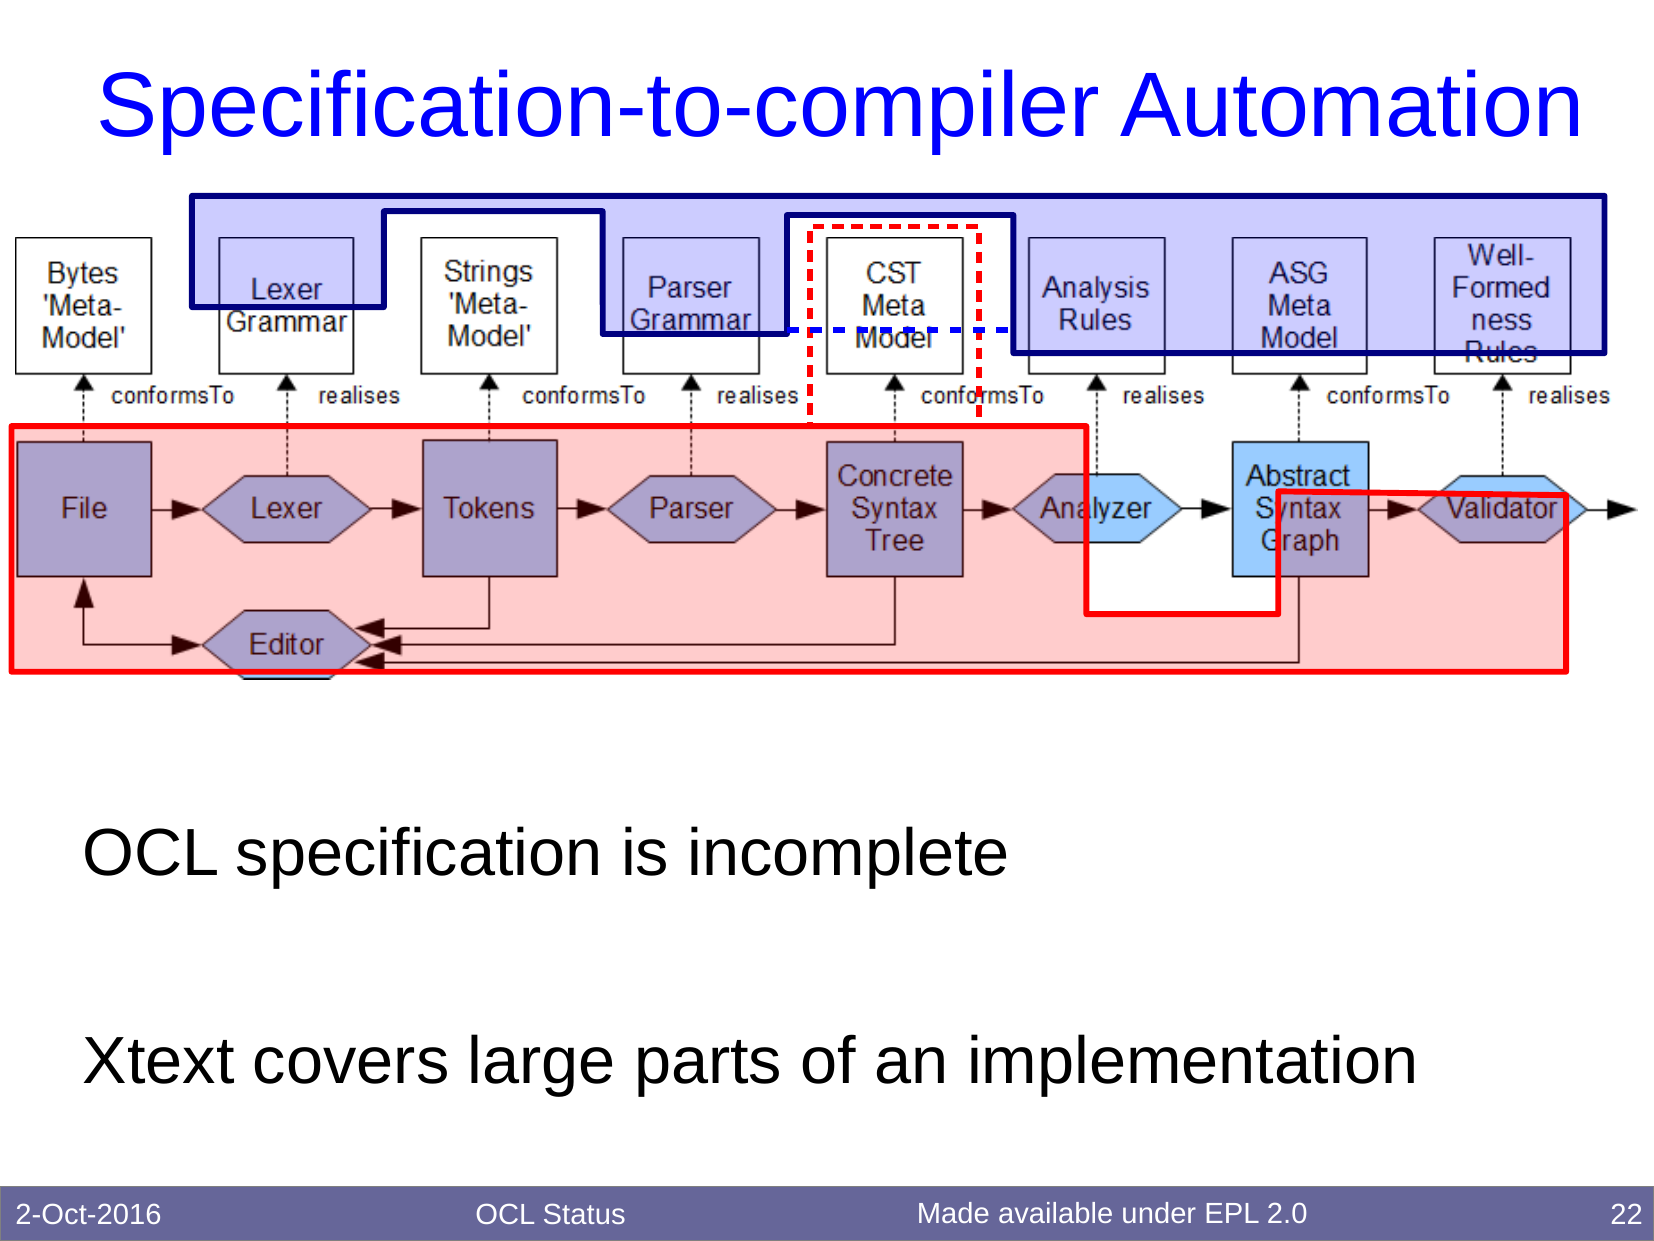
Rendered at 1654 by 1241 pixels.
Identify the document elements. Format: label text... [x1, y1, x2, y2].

picture [15, 237, 809, 426]
list OCL specification is incomplete Xtext covers large parts of an implementation [82, 710, 1571, 1179]
title Specification-to-compiler Automation [44, 18, 1639, 192]
text_box [191, 195, 1605, 354]
picture [15, 237, 1638, 680]
text_box [11, 226, 1567, 672]
